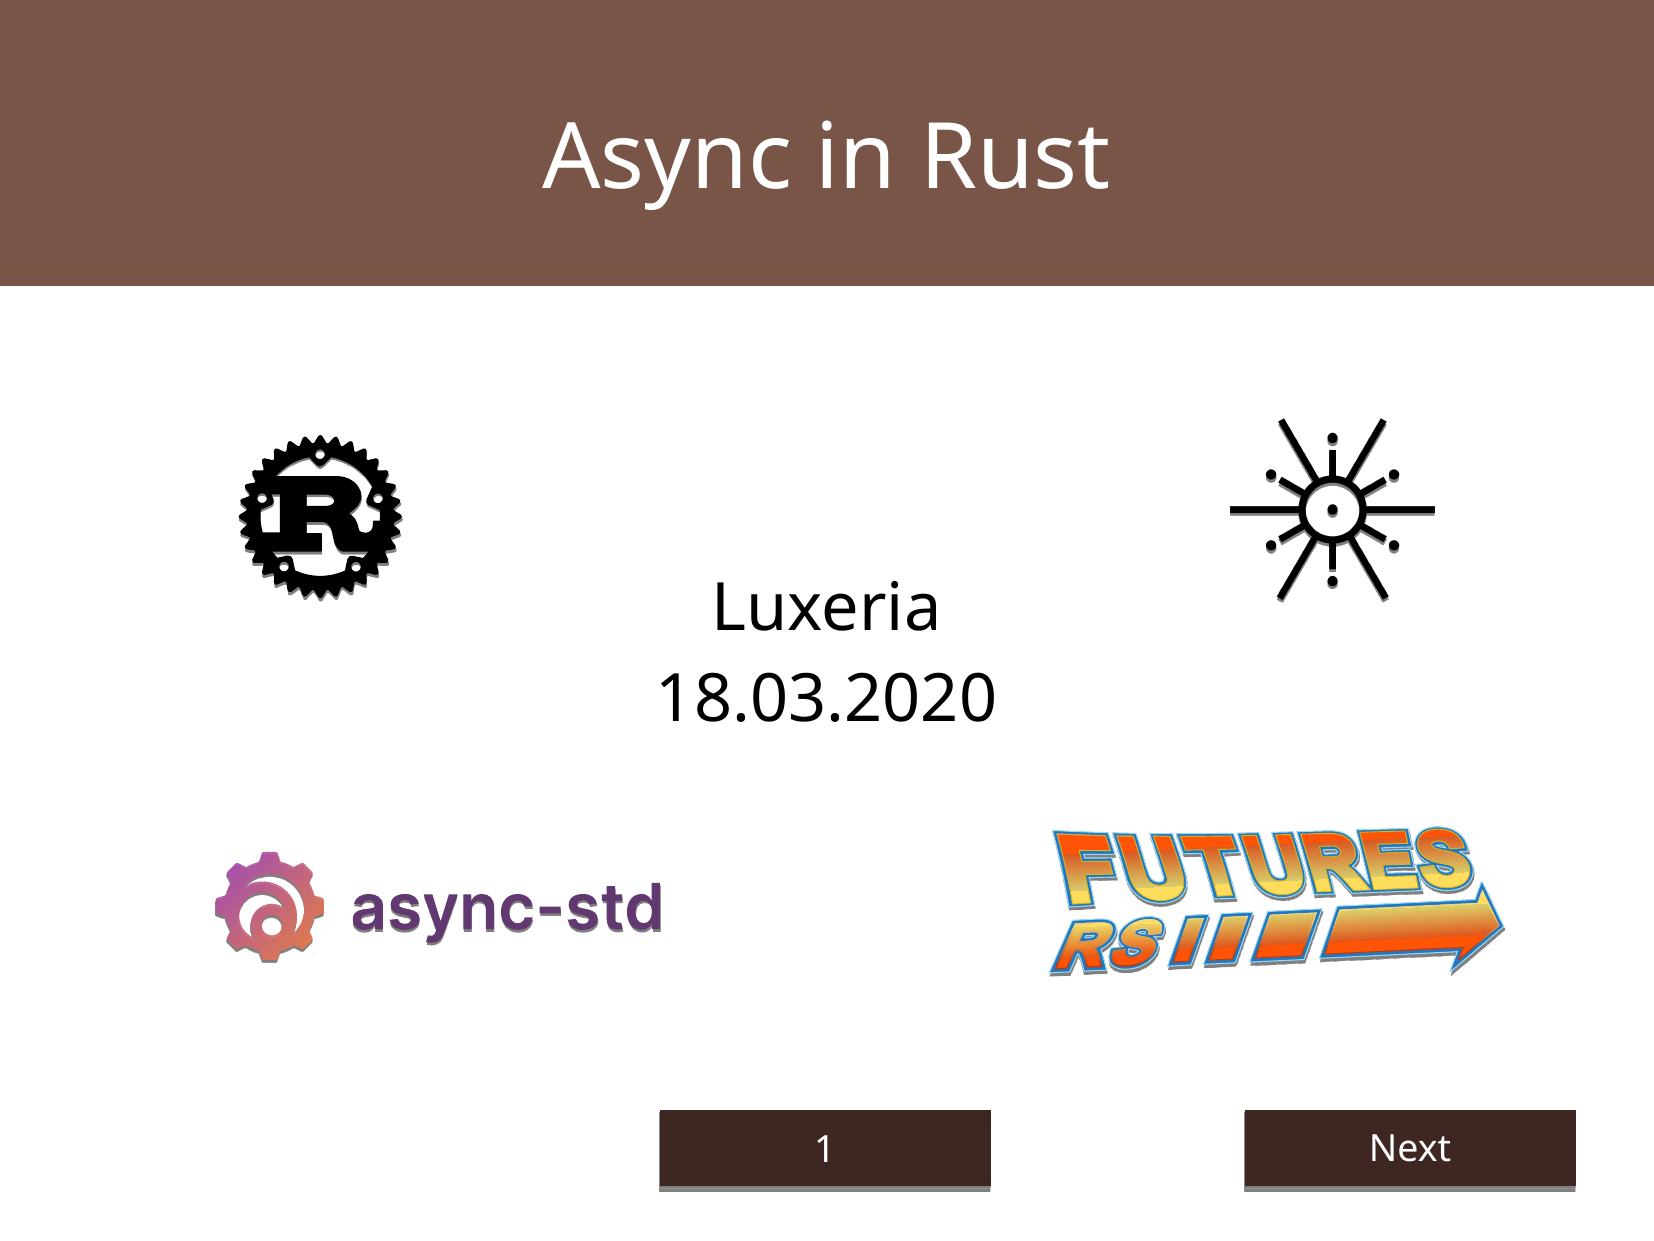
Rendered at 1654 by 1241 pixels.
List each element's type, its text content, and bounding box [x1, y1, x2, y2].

title Async in Rust [82, 49, 1571, 257]
subtitle Luxeria 18.03.2020 [82, 290, 1571, 1010]
picture [1035, 810, 1516, 992]
text_box Next [1245, 1110, 1576, 1186]
picture [215, 851, 661, 961]
picture [208, 405, 436, 632]
text_box [660, 1110, 991, 1186]
text_box <number> [690, 1115, 961, 1186]
picture [1230, 418, 1435, 601]
